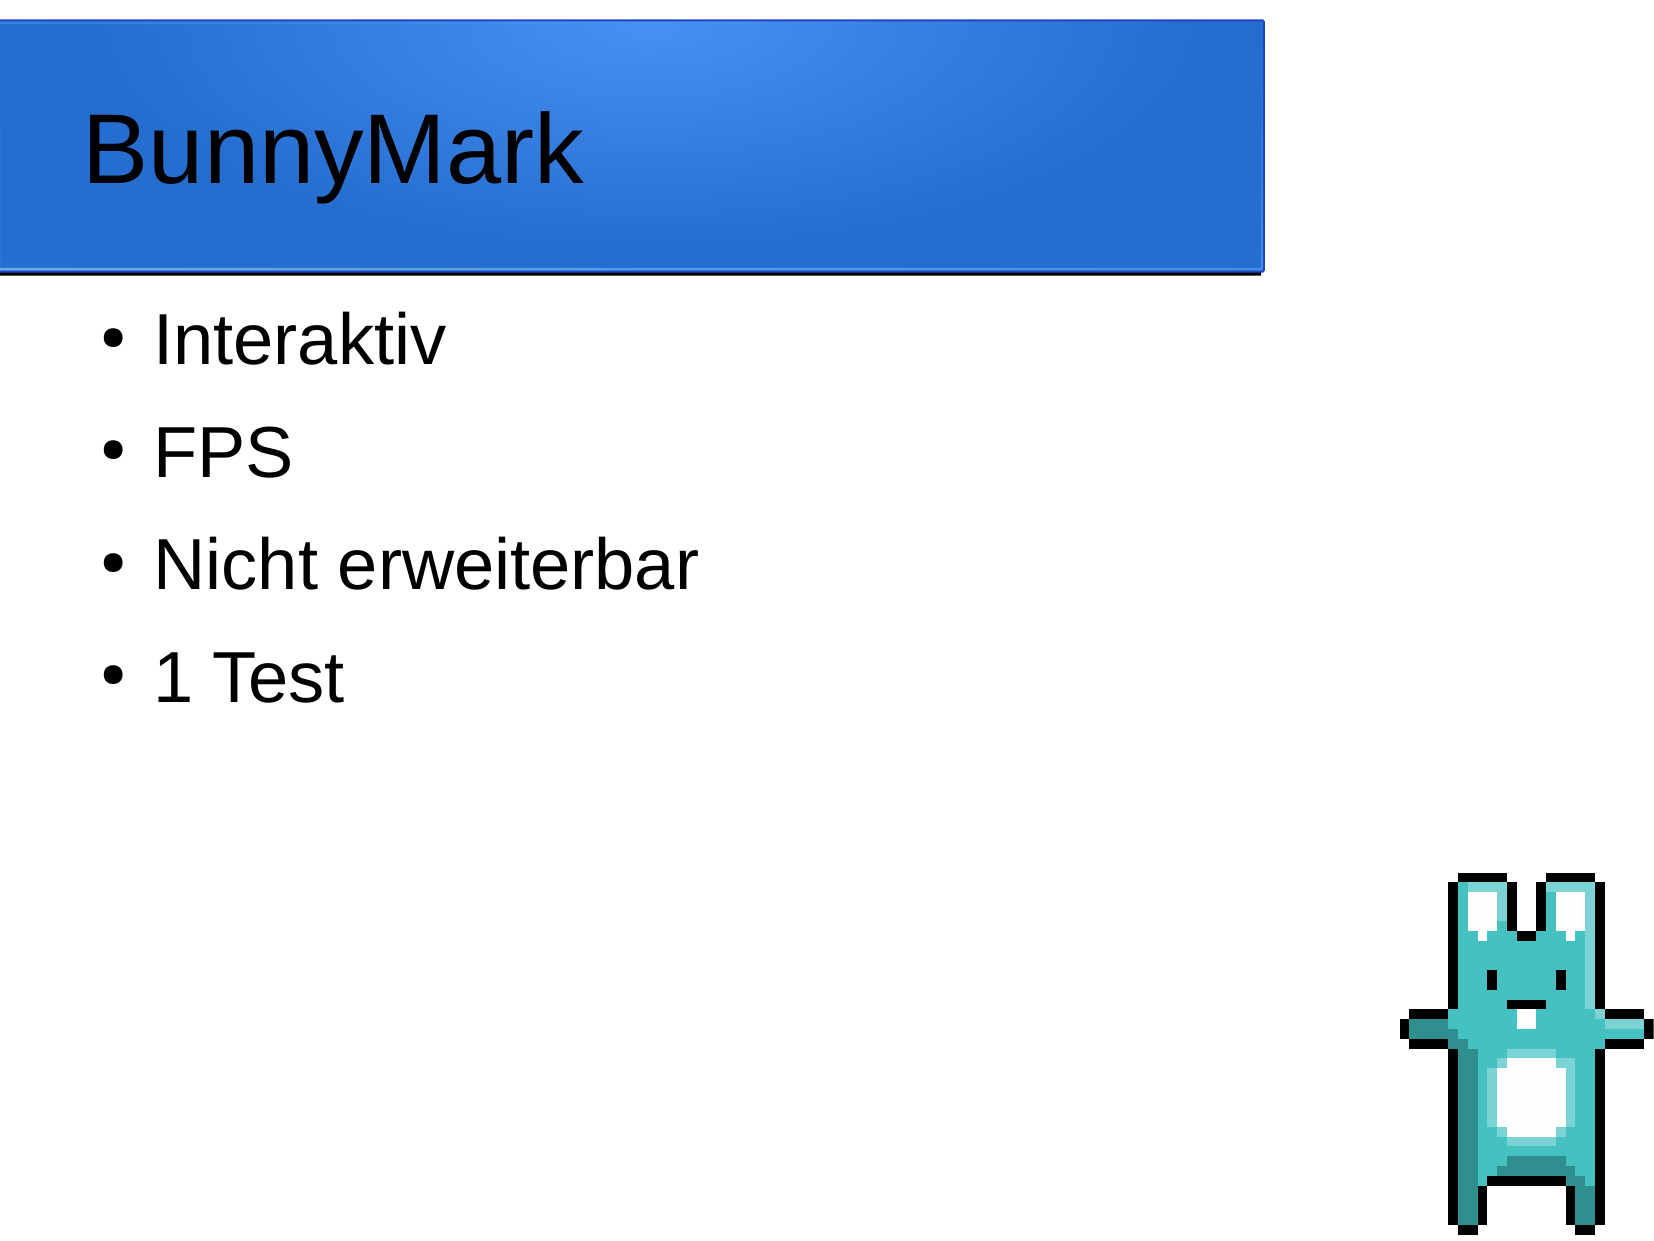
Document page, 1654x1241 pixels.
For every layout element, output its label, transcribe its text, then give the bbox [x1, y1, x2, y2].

list Interaktiv FPS Nicht erweiterbar 1 Test [82, 299, 1571, 1019]
title BunnyMark [82, 47, 1235, 252]
picture [1400, 873, 1654, 1235]
